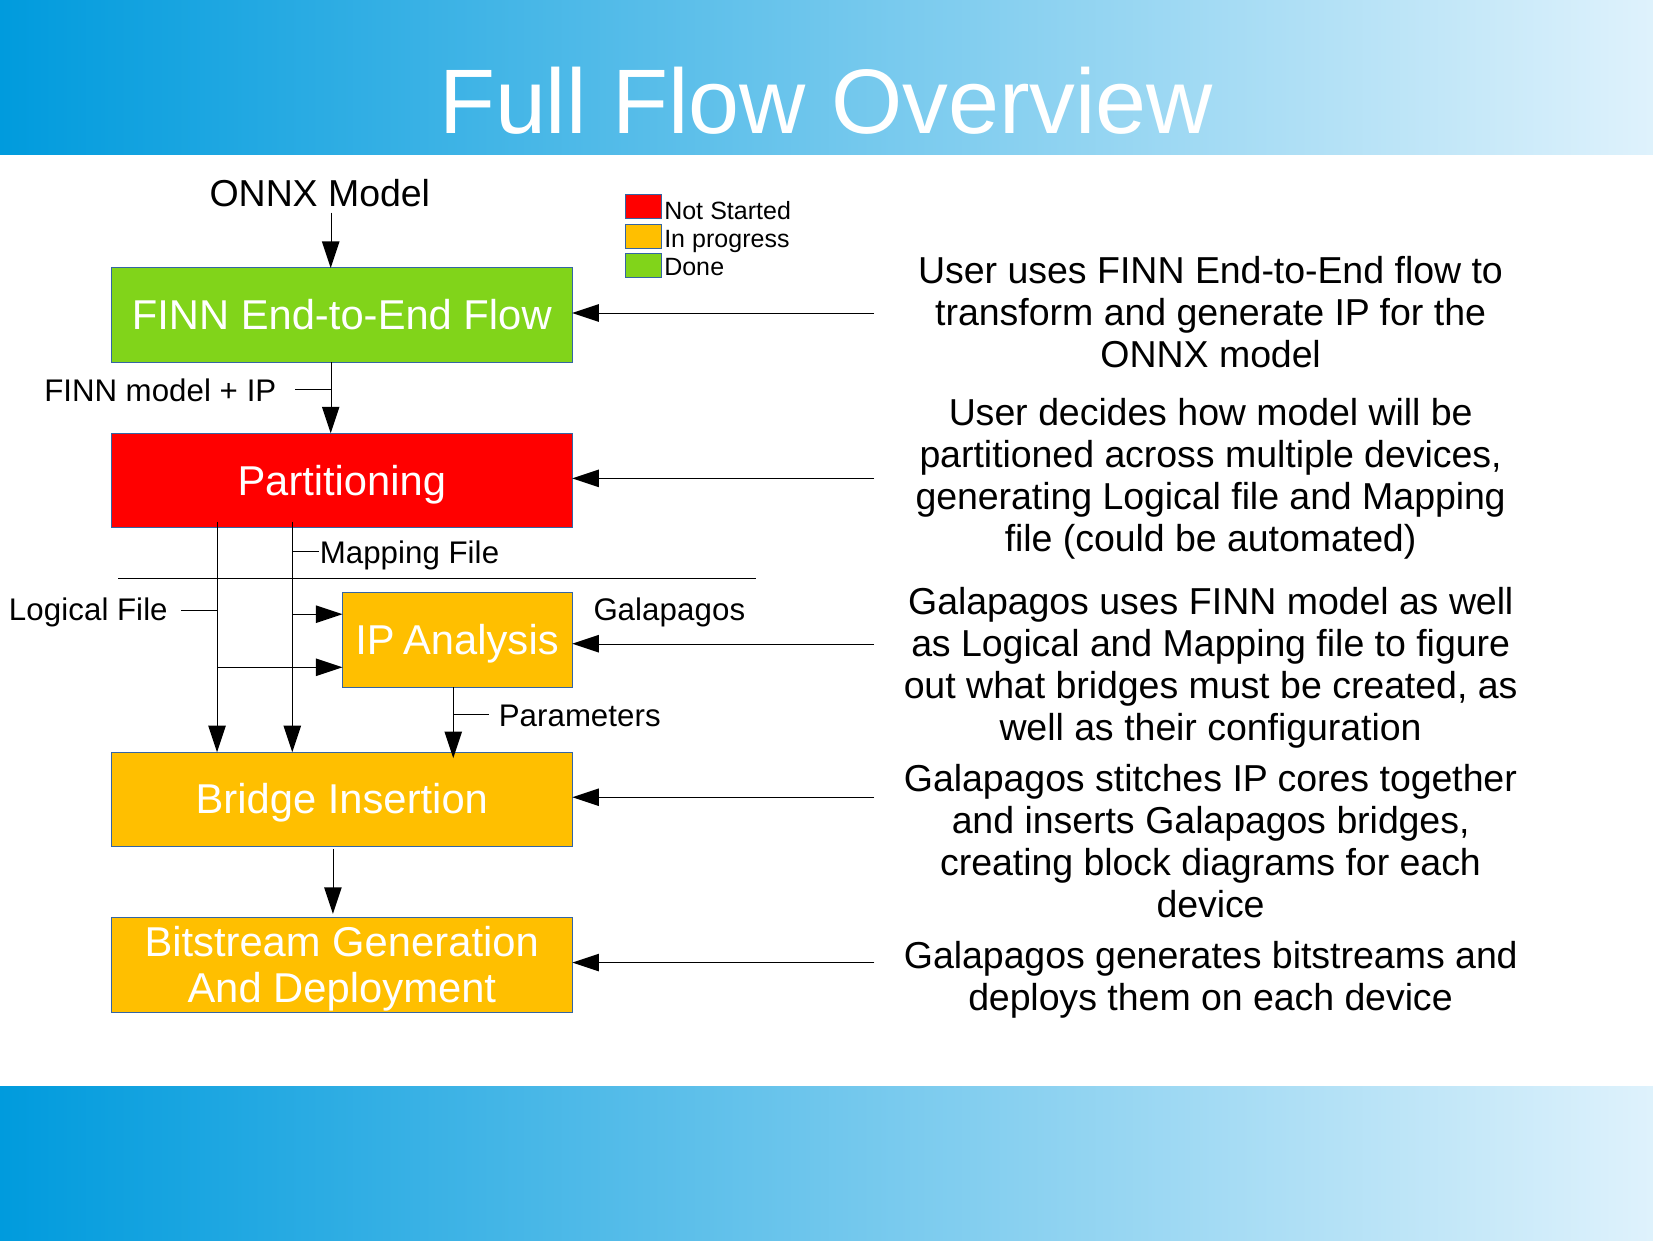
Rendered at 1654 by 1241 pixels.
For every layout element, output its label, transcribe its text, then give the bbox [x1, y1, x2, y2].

text_box Logical File [0, 584, 207, 635]
text_box Galapagos uses FINN model as well as Logical and Mapping file to figure out what bridges must be created, as well as their configuration [885, 572, 1536, 750]
text_box Parameters [484, 691, 697, 741]
text_box IP Analysis [342, 592, 573, 688]
text_box Bitstream Generation And Deployment [111, 917, 573, 1013]
text_box User decides how model will be partitioned across multiple devices, generating Logical file and Mapping file (could be automated) [885, 383, 1536, 567]
text_box Galapagos stitches IP cores together and inserts Galapagos bridges, creating block diagrams for each device [885, 750, 1536, 927]
text_box [625, 224, 649, 249]
text_box Mapping File [305, 527, 518, 578]
text_box [625, 194, 649, 219]
text_box Galapagos [578, 584, 768, 635]
text_box User uses FINN End-to-End flow to transform and generate IP for the ONNX model [885, 242, 1536, 383]
text_box Galapagos generates bitstreams and deploys them on each device [885, 927, 1536, 1028]
text_box ONNX Model [194, 165, 467, 223]
title Full Flow Overview [82, 49, 1571, 155]
text_box Bridge Insertion [111, 752, 573, 847]
text_box FINN End-to-End Flow [111, 267, 573, 363]
text_box Not Started In progress Done [649, 188, 815, 288]
text_box Partitioning [111, 433, 573, 528]
text_box [625, 253, 649, 278]
text_box FINN model + IP [29, 366, 302, 416]
